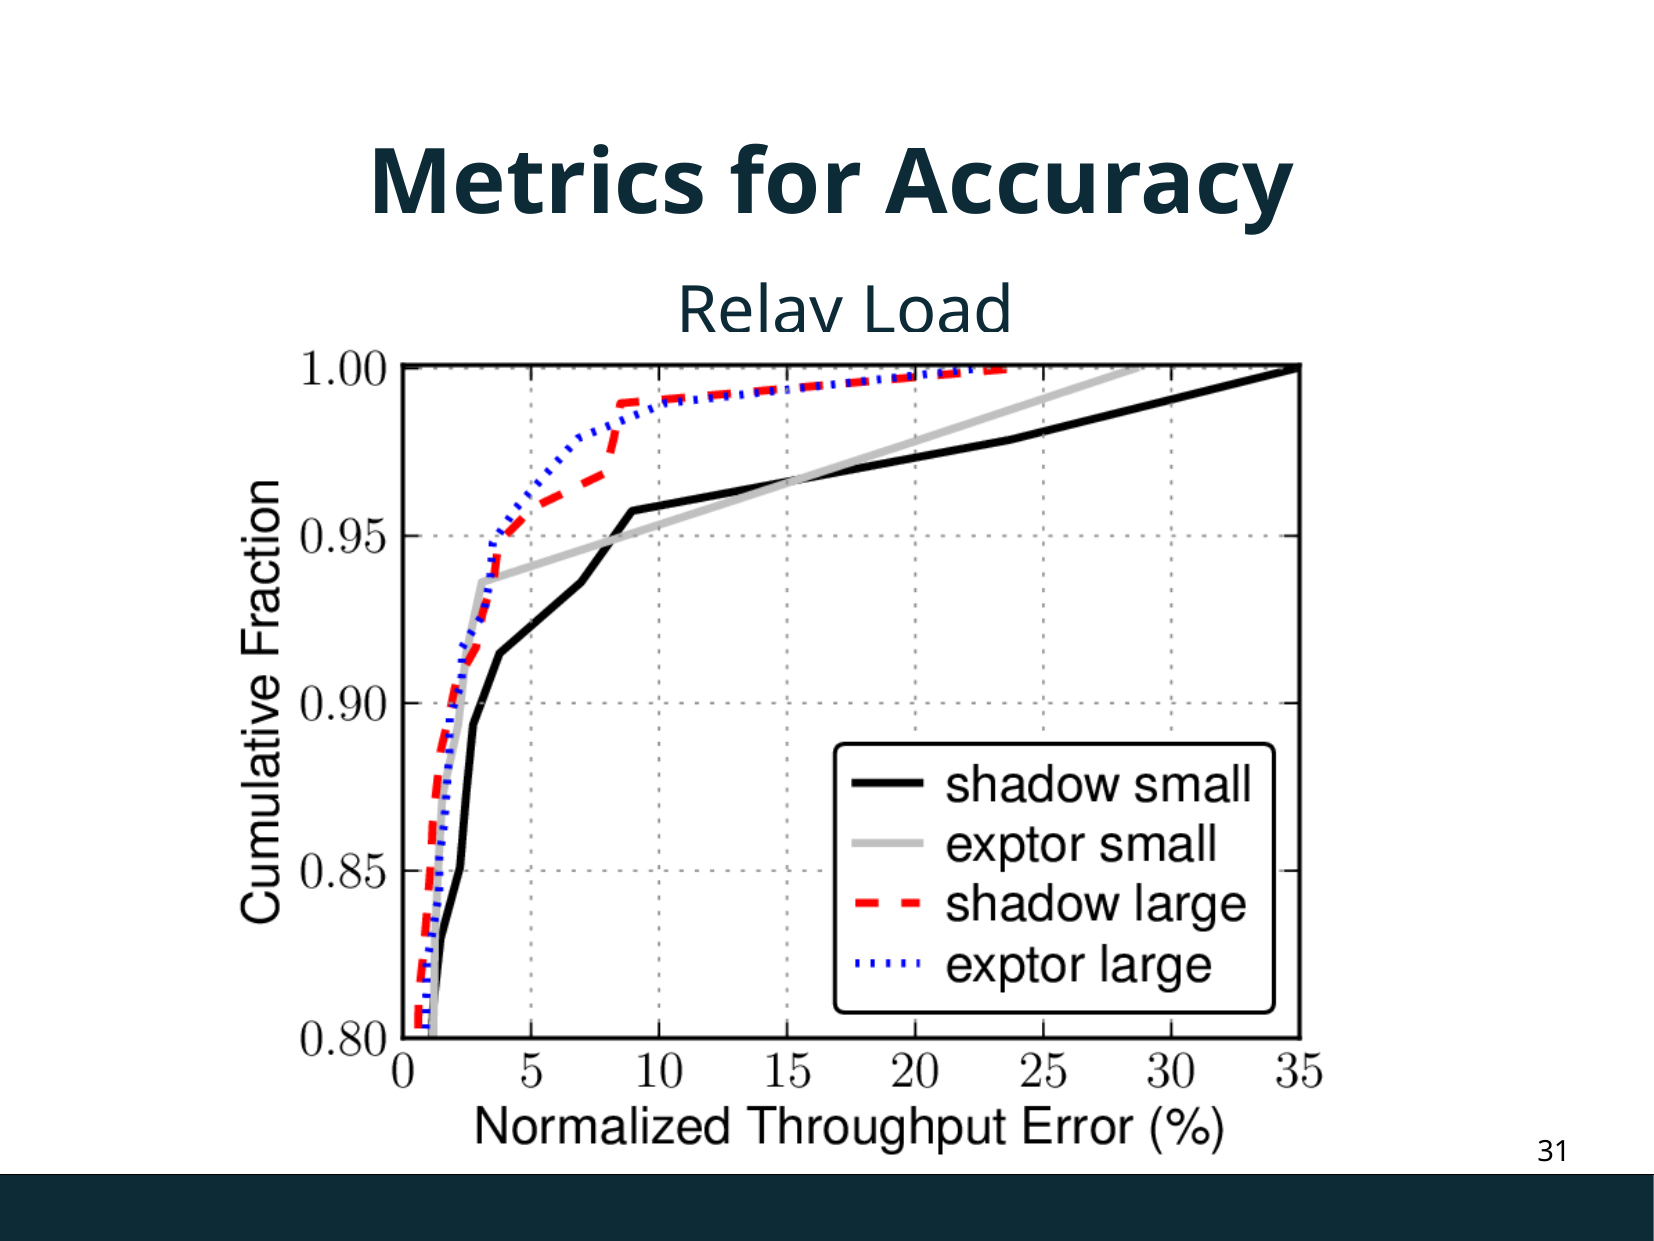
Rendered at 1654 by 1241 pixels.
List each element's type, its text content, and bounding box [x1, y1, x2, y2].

picture [237, 332, 1344, 1163]
text_box Relay Load Error [578, 254, 1113, 332]
title Metrics for Accuracy [86, 74, 1575, 282]
